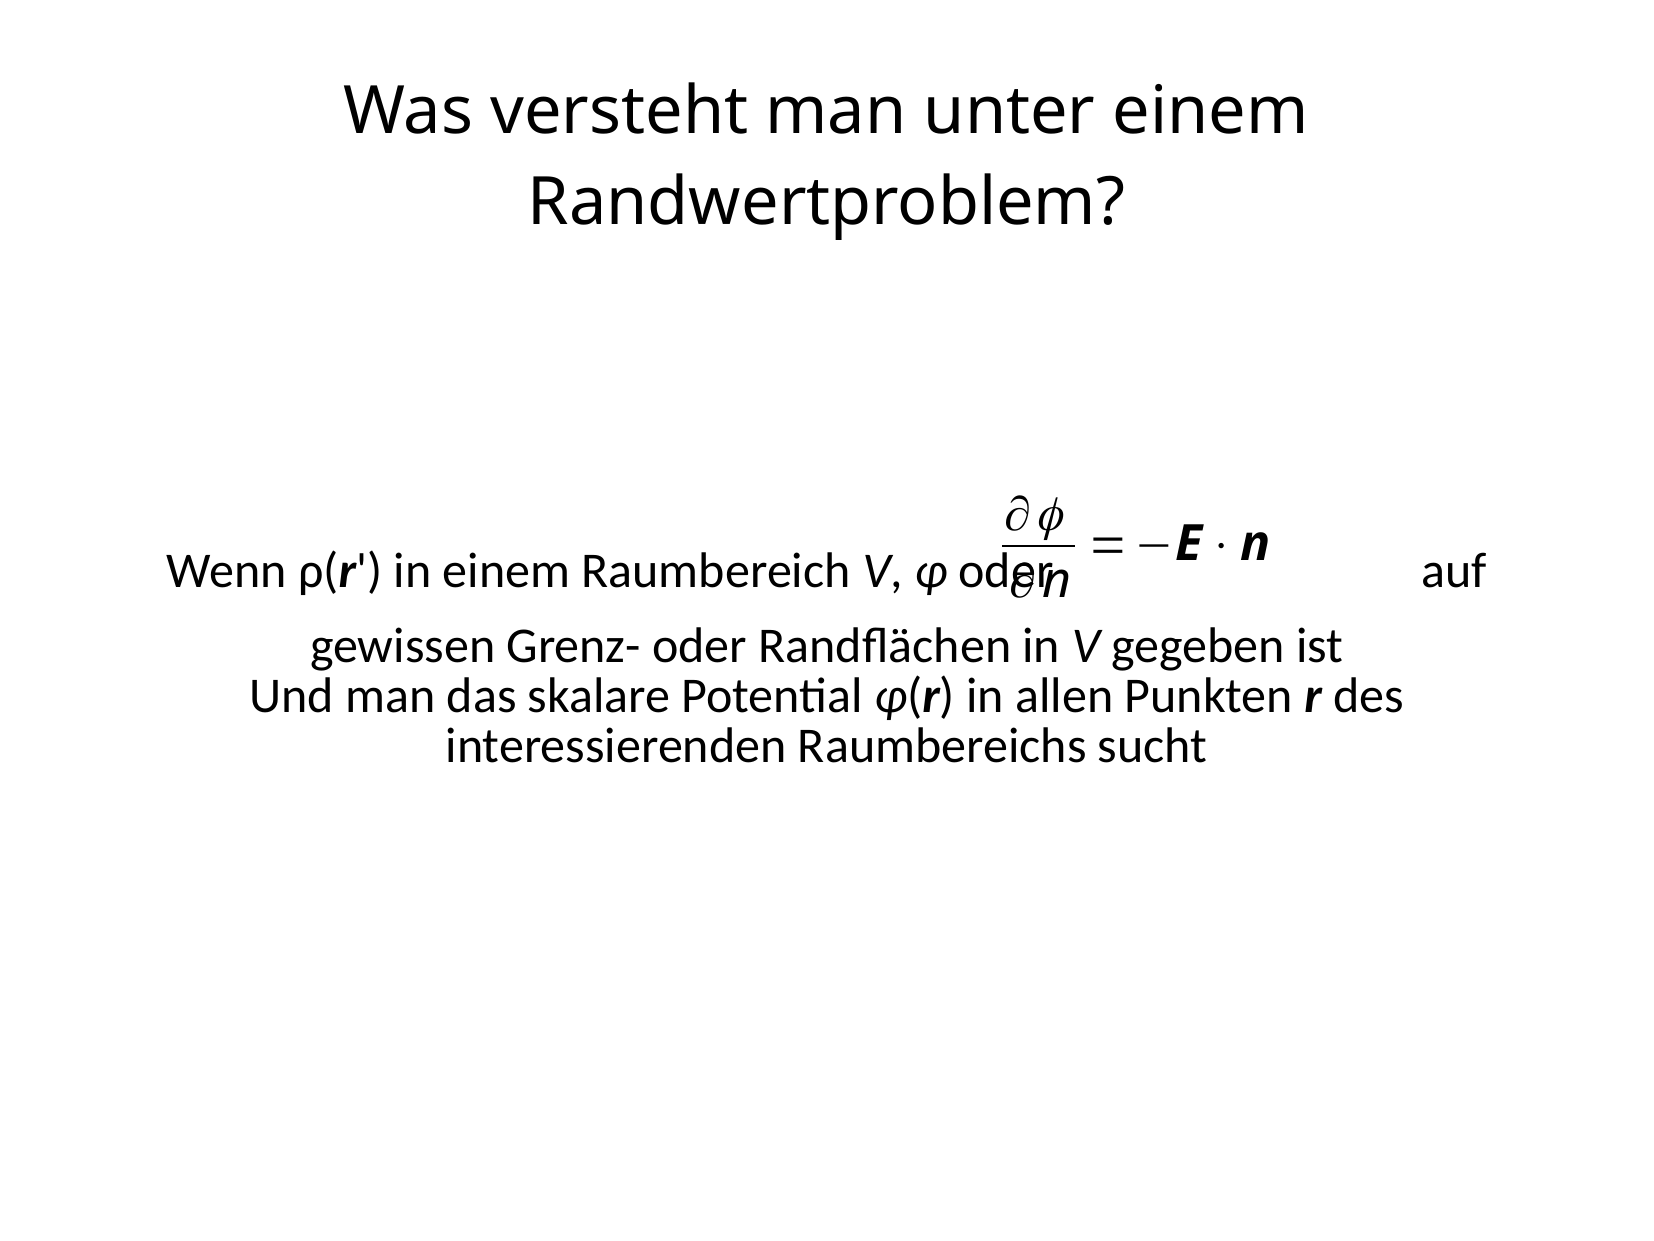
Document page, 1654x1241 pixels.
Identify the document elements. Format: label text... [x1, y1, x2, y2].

subtitle Wenn ρ(r') in einem Raumbereich V, φ oder auf gewissen Grenz- oder Randflächen in V gegeben ist Und man das skalare Potential φ(r) in allen Punkten r des interessierenden Raumbereichs sucht [82, 290, 1571, 1010]
chart [993, 493, 1274, 612]
title Was versteht man unter einem Randwertproblem? [82, 49, 1571, 257]
